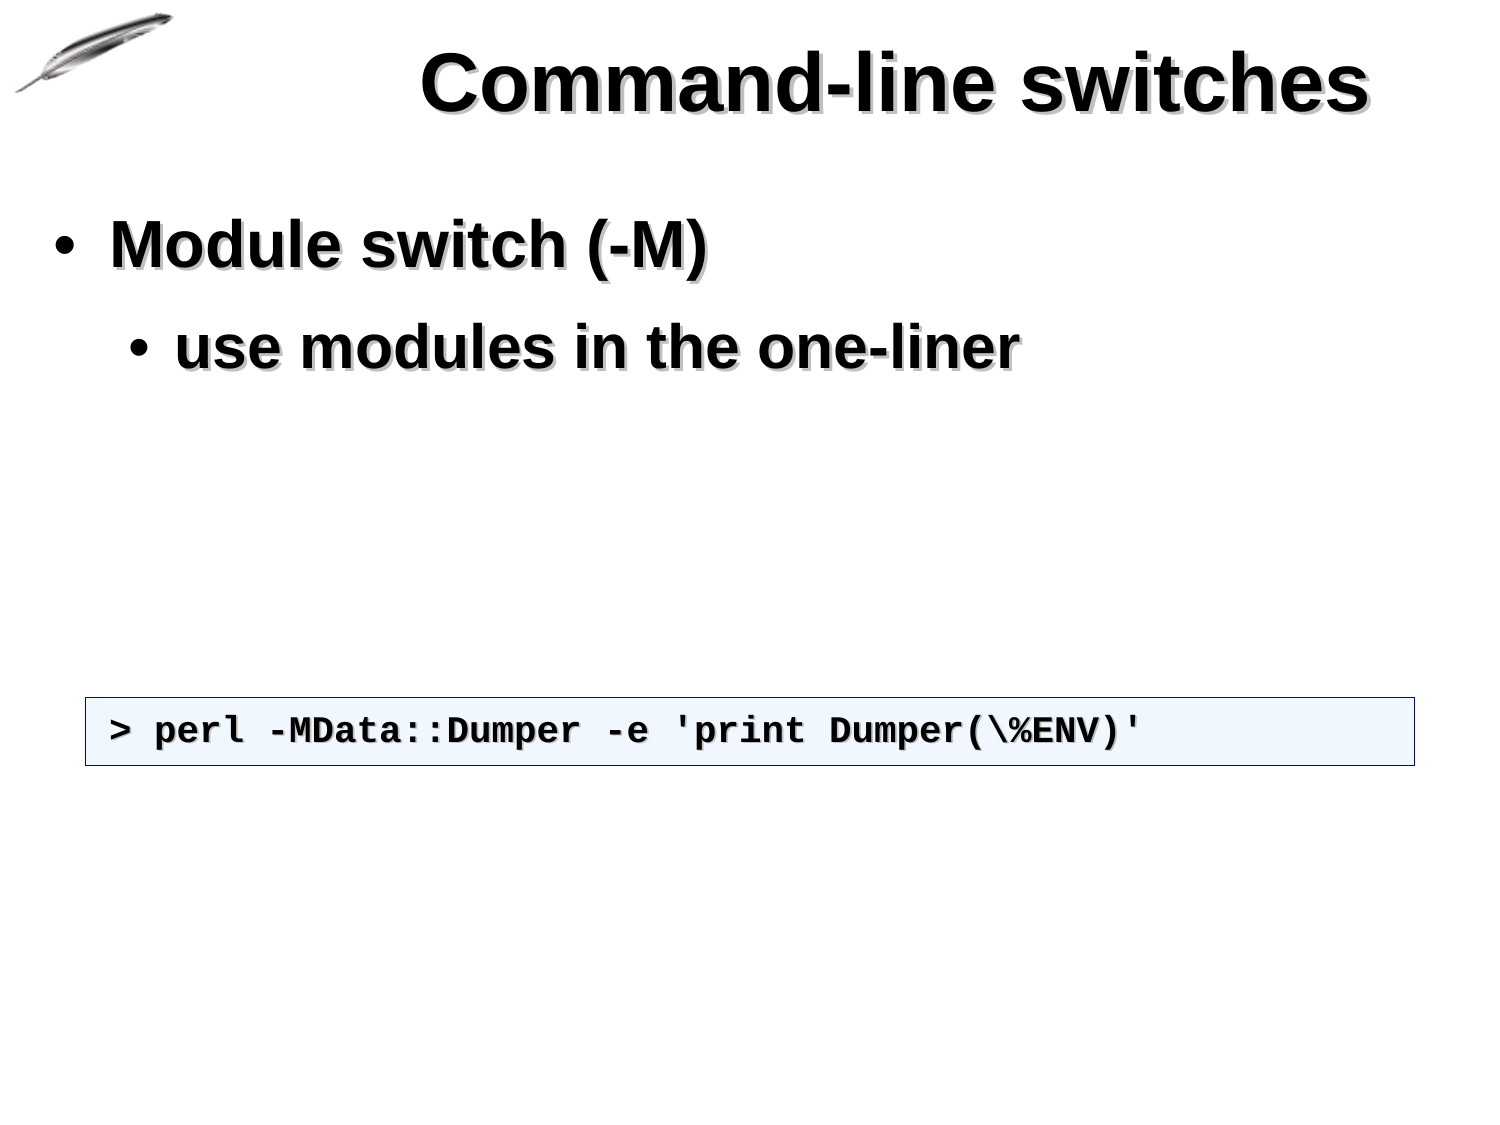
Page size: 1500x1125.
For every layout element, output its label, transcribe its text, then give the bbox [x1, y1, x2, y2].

title Command-line switches [419, 0, 1459, 183]
text_box > perl -MData::Dumper -e 'print Dumper(\%ENV)' [85, 696, 1415, 766]
list Module switch (-M) use modules in the one-liner [53, 207, 1447, 1084]
picture [11, 11, 179, 95]
